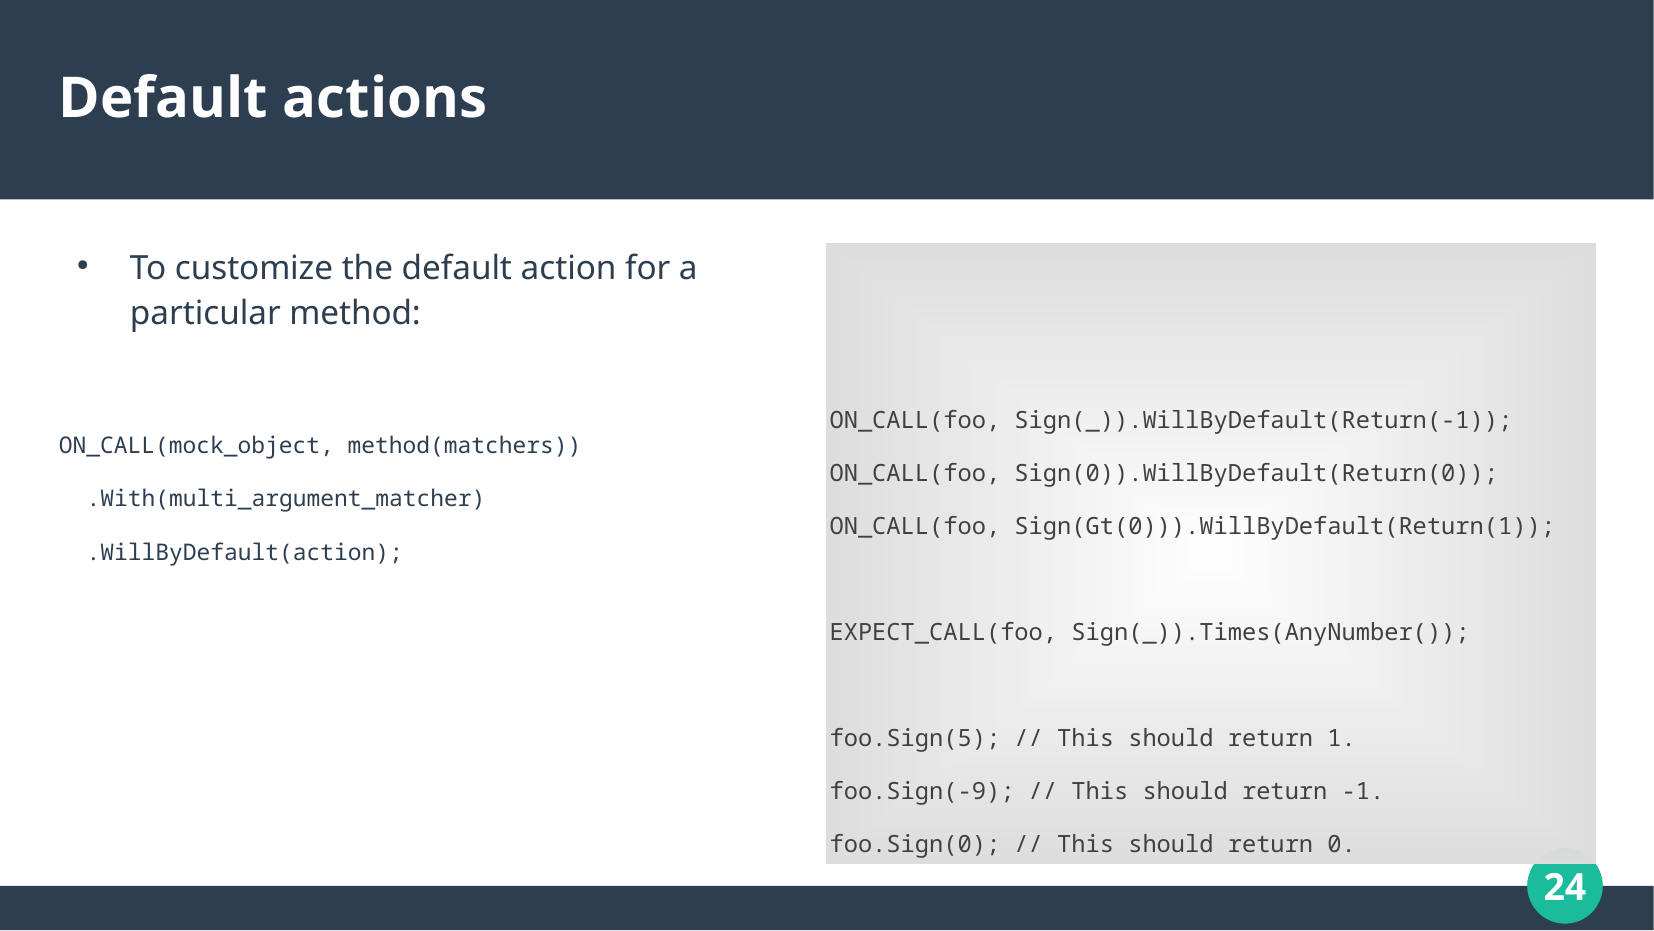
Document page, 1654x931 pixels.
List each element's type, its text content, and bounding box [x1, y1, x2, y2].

list ON_CALL(foo, Sign(_)).WillByDefault(Return(-1)); ON_CALL(foo, Sign(0)).WillByDefault(Return(0)); ON_CALL(foo, Sign(Gt(0))).WillByDefault(Return(1)); EXPECT_CALL(foo, Sign(_)).Times(AnyNumber()); foo.Sign(5); // This should return 1. foo.Sign(-9); // This should return -1. foo.Sign(0); // This should return 0. [826, 243, 1596, 864]
list To customize the default action for a particular method: ON_CALL(mock_object, method(matchers)) .With(multi_argument_matcher) .WillByDefault(action); [59, 243, 809, 864]
title Default actions [59, 37, 1595, 155]
